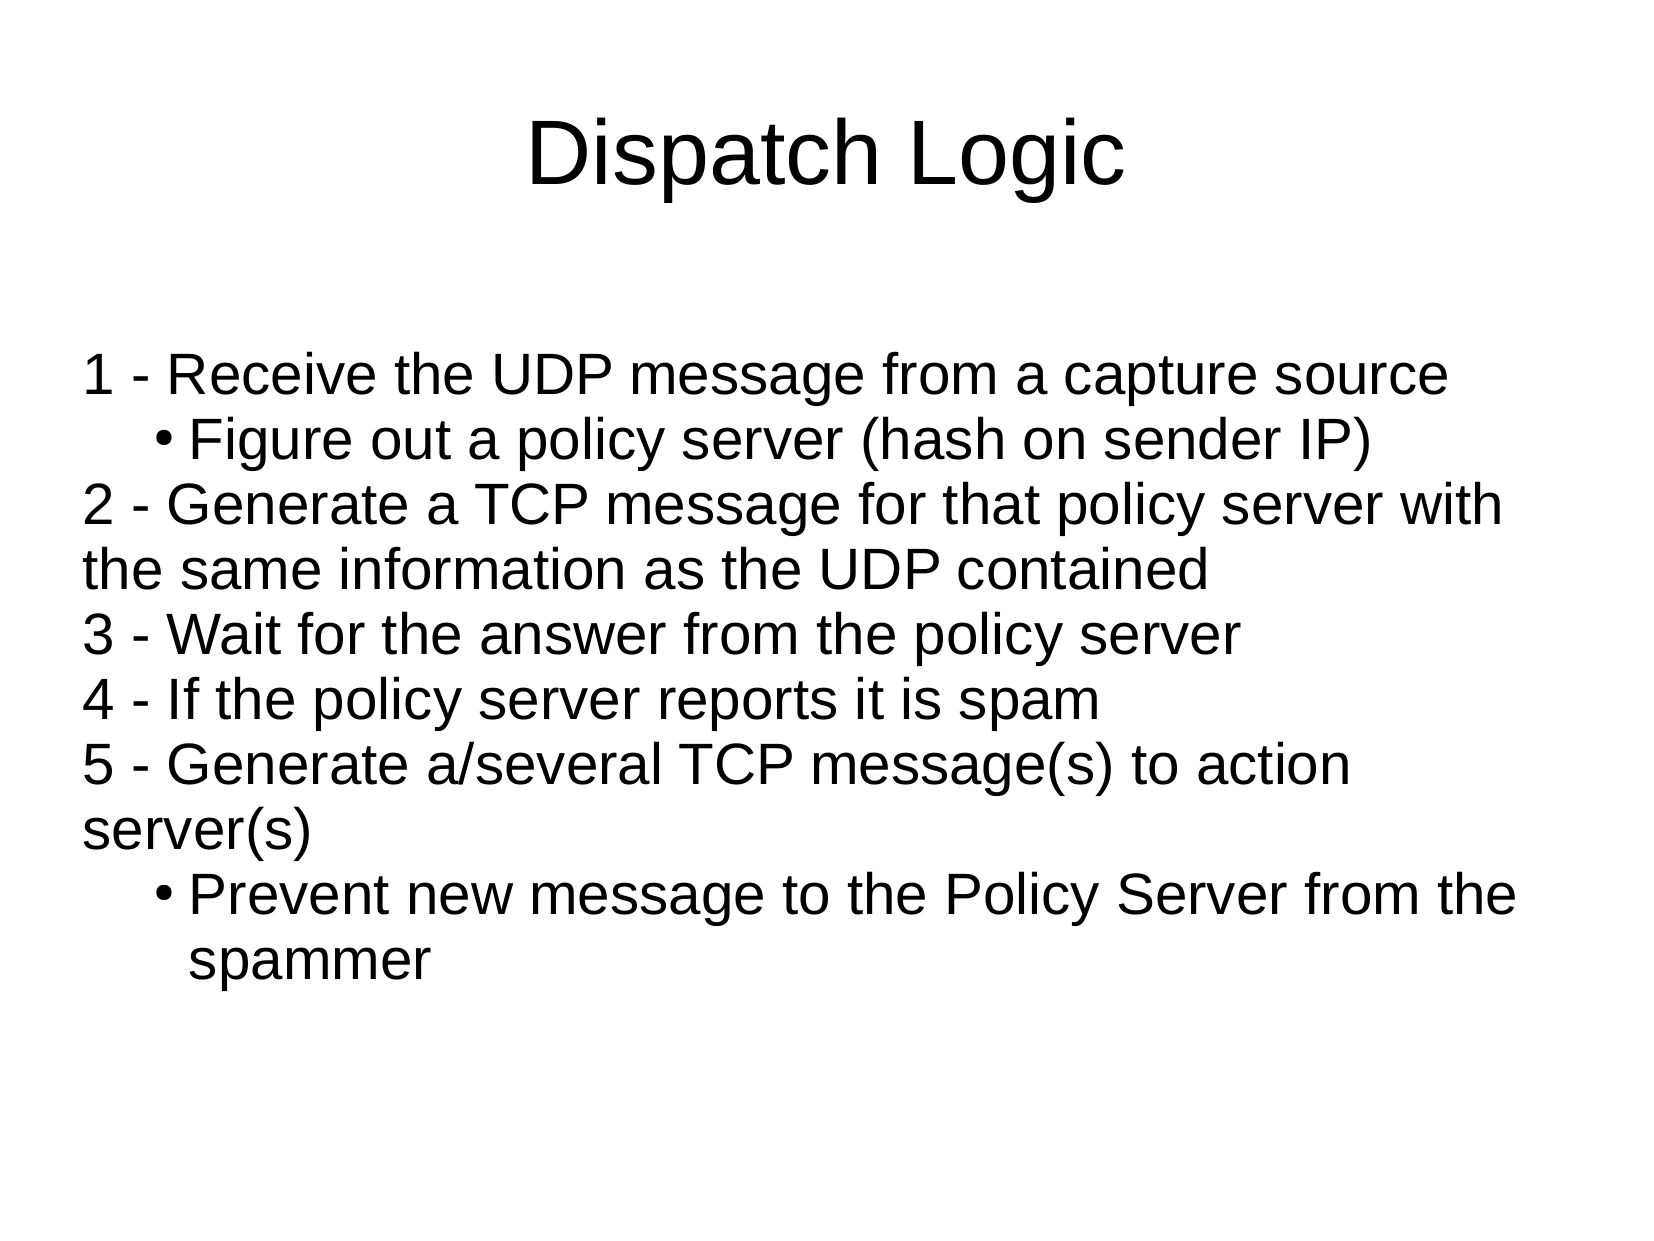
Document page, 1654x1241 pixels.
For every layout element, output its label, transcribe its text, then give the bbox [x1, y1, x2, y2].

subtitle 1 - Receive the UDP message from a capture source Figure out a policy server (hash on sender IP) 2 - Generate a TCP message for that policy server with the same information as the UDP contained 3 - Wait for the answer from the policy server 4 - If the policy server reports it is spam 5 - Generate a/several TCP message(s) to action server(s) Prevent new message to the Policy Server from the spammer [82, 297, 1571, 1102]
title Dispatch Logic [82, 56, 1571, 250]
